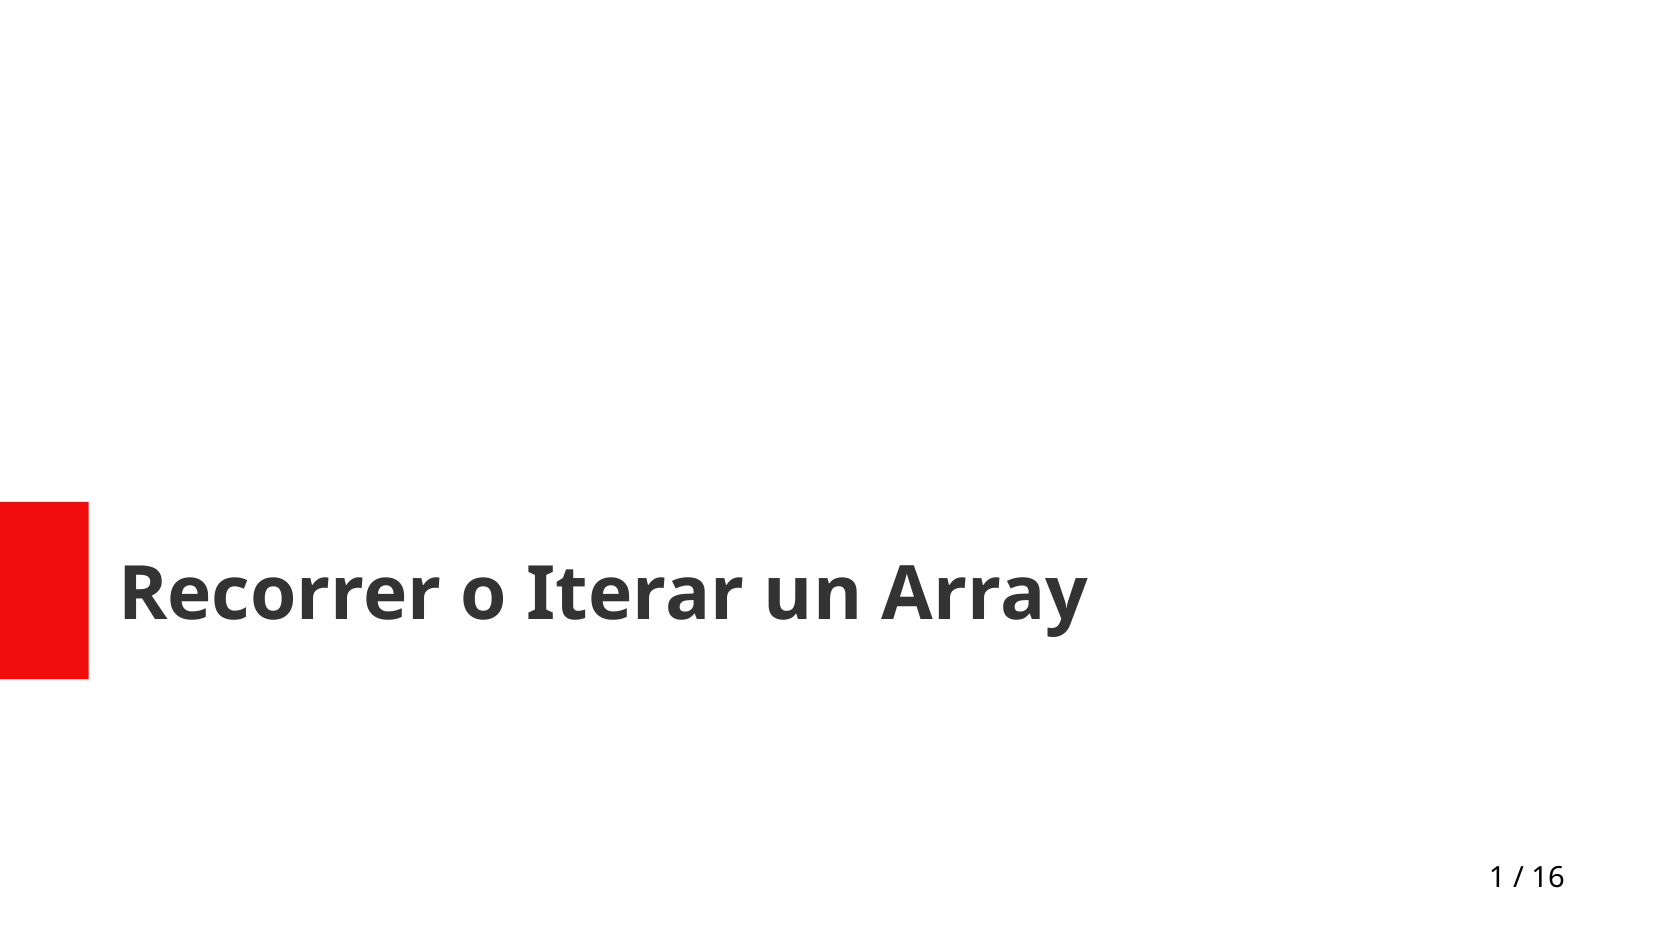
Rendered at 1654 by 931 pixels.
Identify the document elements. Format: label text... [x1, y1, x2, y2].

title Recorrer o Iterar un Array [118, 501, 1536, 680]
